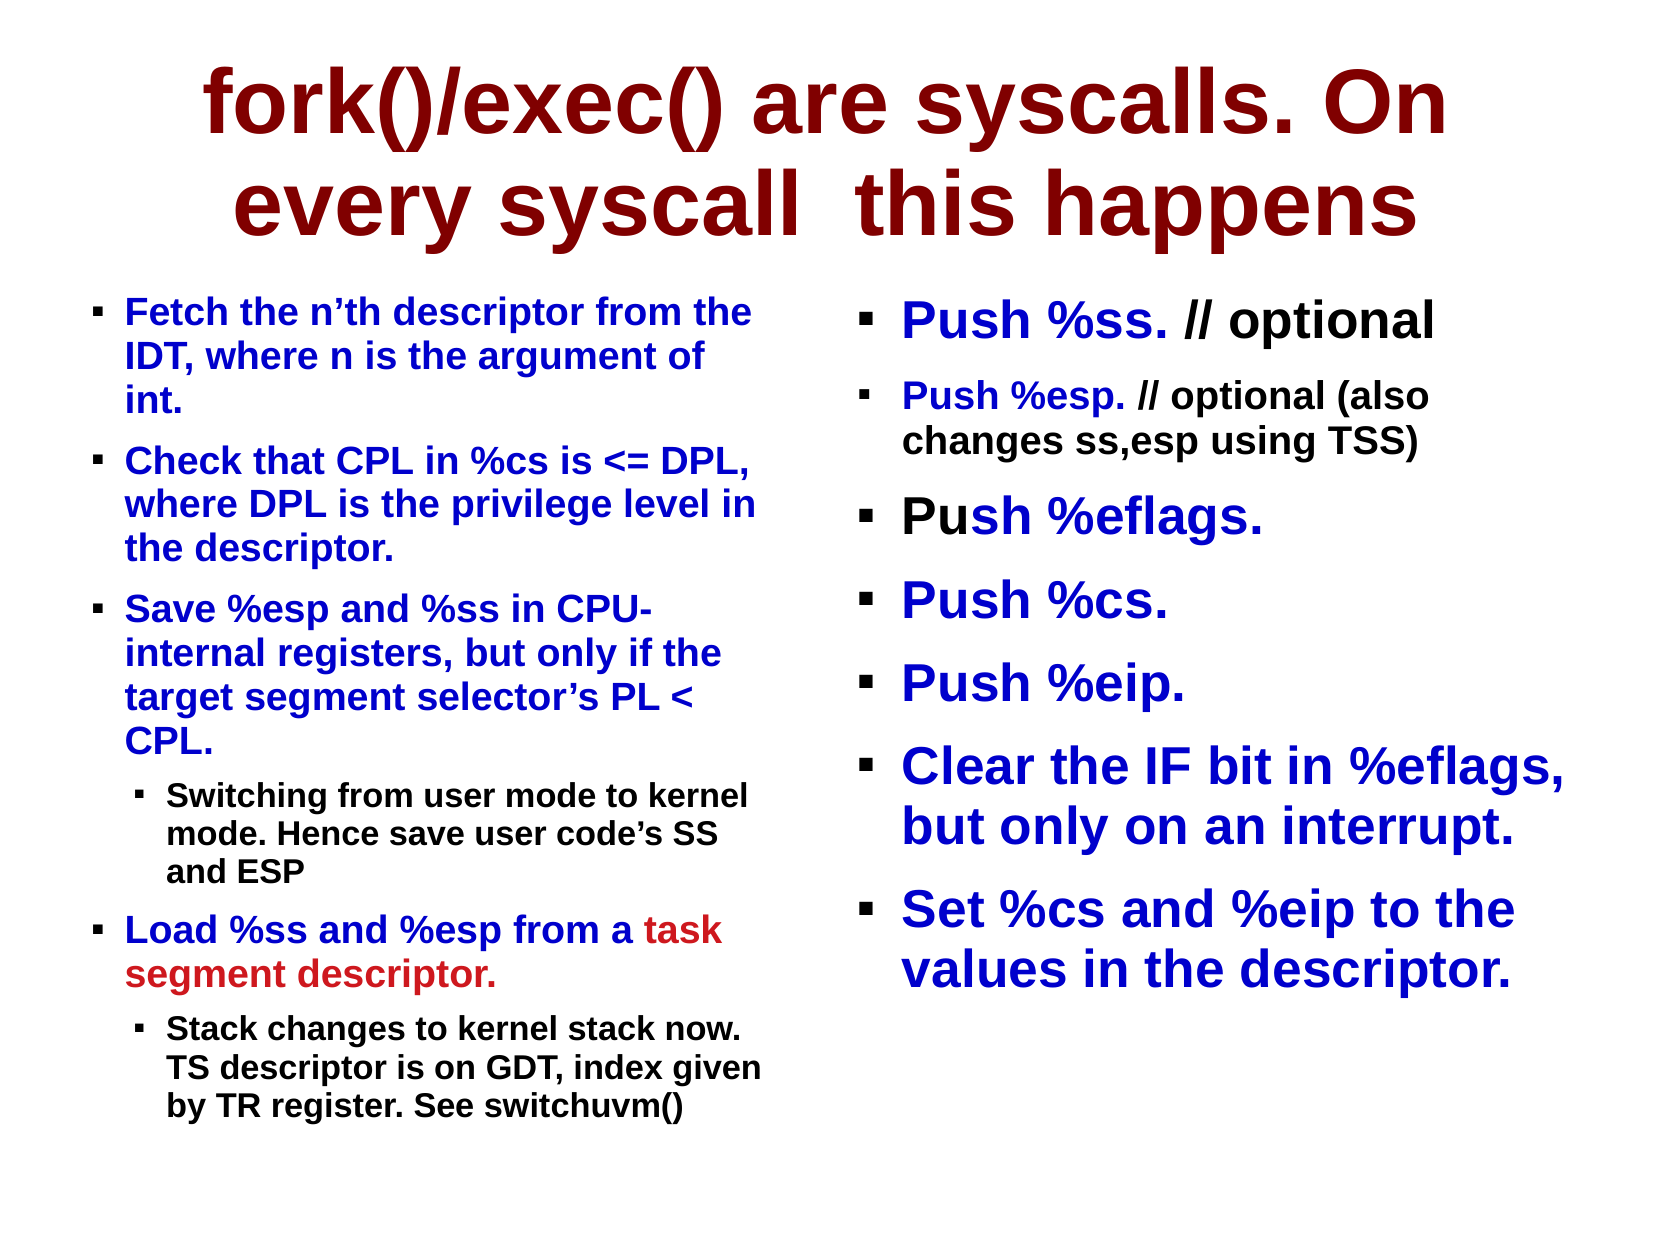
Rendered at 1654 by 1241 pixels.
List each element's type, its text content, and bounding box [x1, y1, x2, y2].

title fork()/exec() are syscalls. On every syscall this happens [82, 49, 1571, 257]
list Fetch the n’th descriptor from the IDT, where n is the argument of int. Check that CPL in %cs is <= DPL, where DPL is the privilege level in the descriptor. Save %esp and %ss in CPU-internal registers, but only if the target segment selector’s PL < CPL. Switching from user mode to kernel mode. Hence save user code’s SS and ESP Load %ss and %esp from a task segment descriptor. Stack changes to kernel stack now. TS descriptor is on GDT, index given by TR register. See switchuvm() [82, 290, 768, 1182]
list Push %ss. // optional Push %esp. // optional (also changes ss,esp using TSS) Push %eflags. Push %cs. Push %eip. Clear the IF bit in %eflags, but only on an interrupt. Set %cs and %eip to the values in the descriptor. [845, 290, 1572, 1010]
